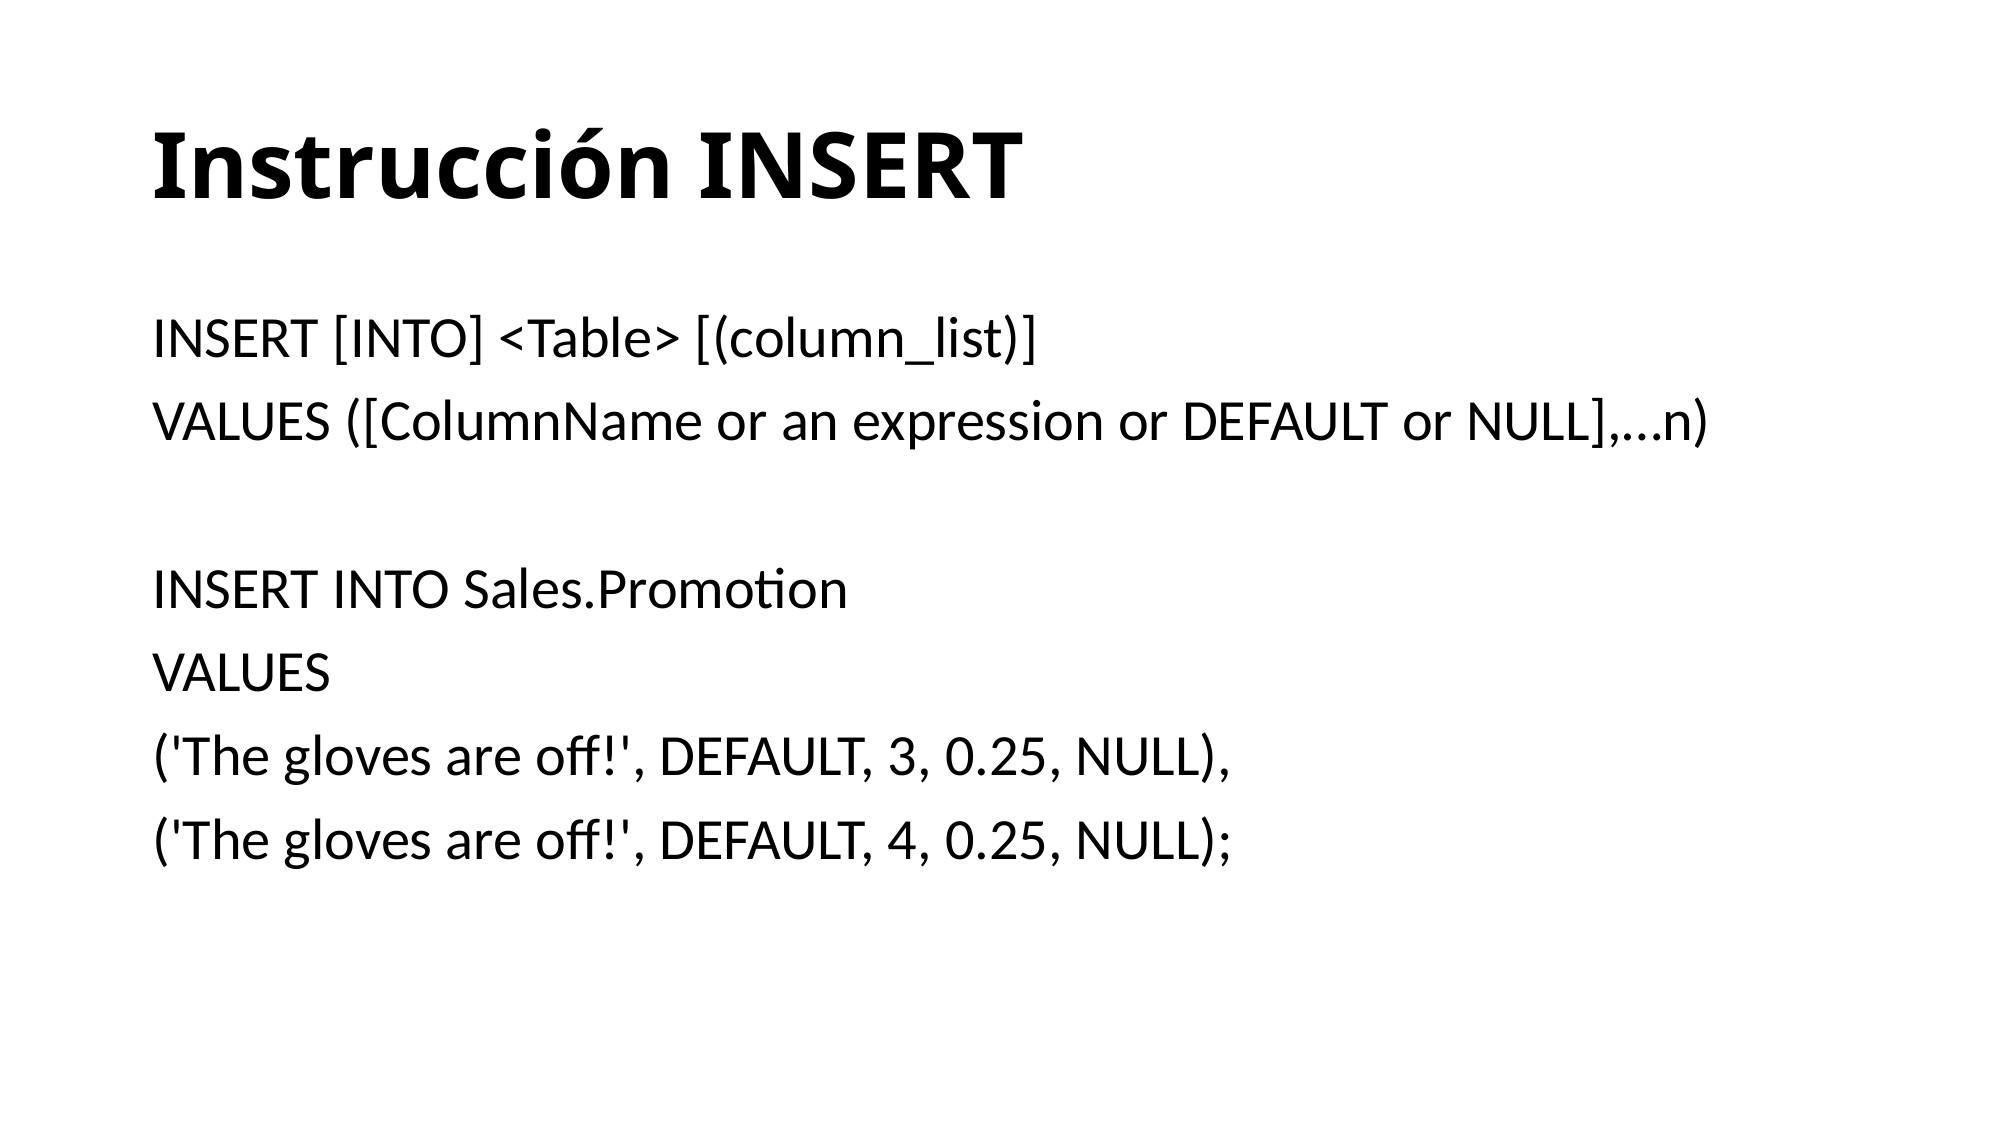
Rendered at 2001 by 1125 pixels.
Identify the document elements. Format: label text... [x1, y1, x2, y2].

list INSERT [INTO] <Table> [(column_list)] VALUES ([ColumnName or an expression or DEFAULT or NULL],…n) INSERT INTO Sales.Promotion VALUES ('The gloves are off!', DEFAULT, 3, 0.25, NULL), ('The gloves are off!', DEFAULT, 4, 0.25, NULL); [137, 299, 1863, 1014]
title Instrucción INSERT [137, 59, 1863, 278]
